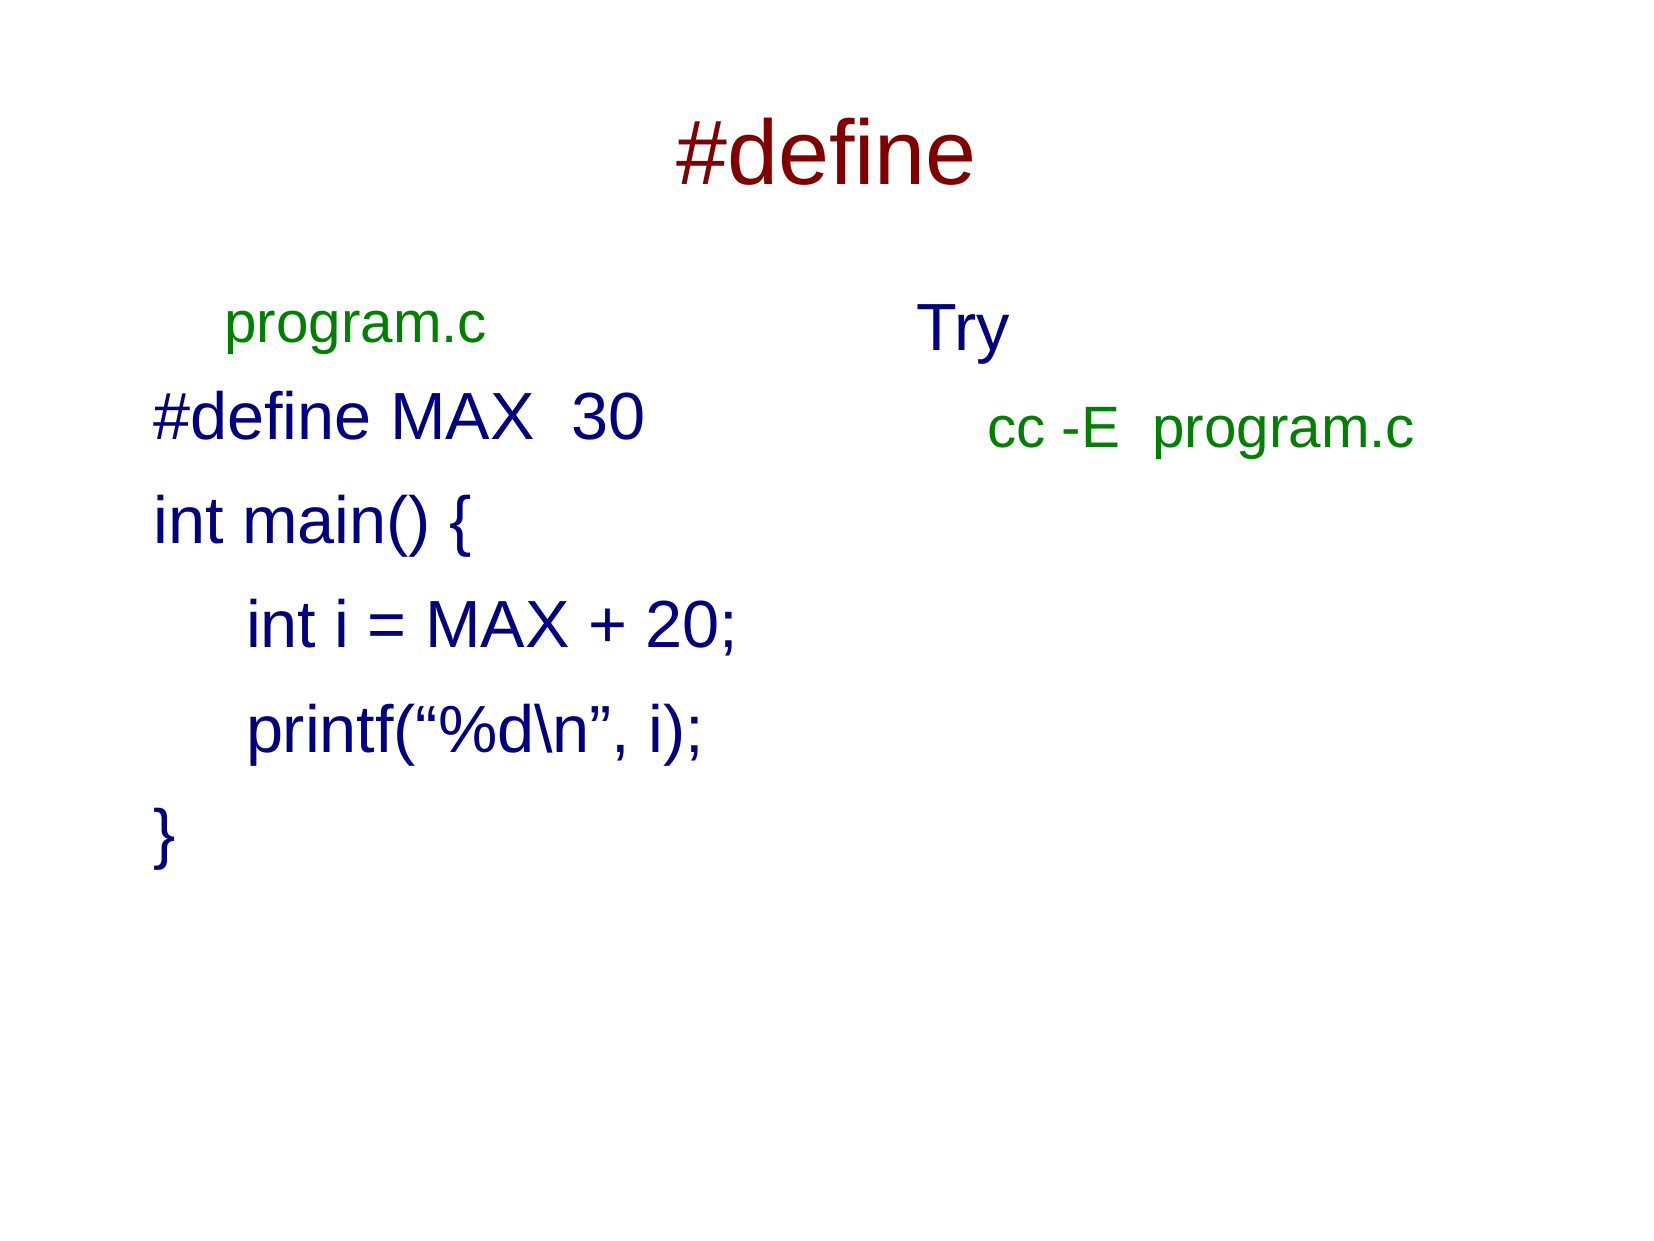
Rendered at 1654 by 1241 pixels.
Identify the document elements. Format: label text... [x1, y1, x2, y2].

list Try cc -E program.c [845, 290, 1572, 1010]
list program.c #define MAX 30 int main() { int i = MAX + 20; printf(“%d\n”, i); } [82, 290, 809, 1010]
title #define [82, 49, 1571, 257]
